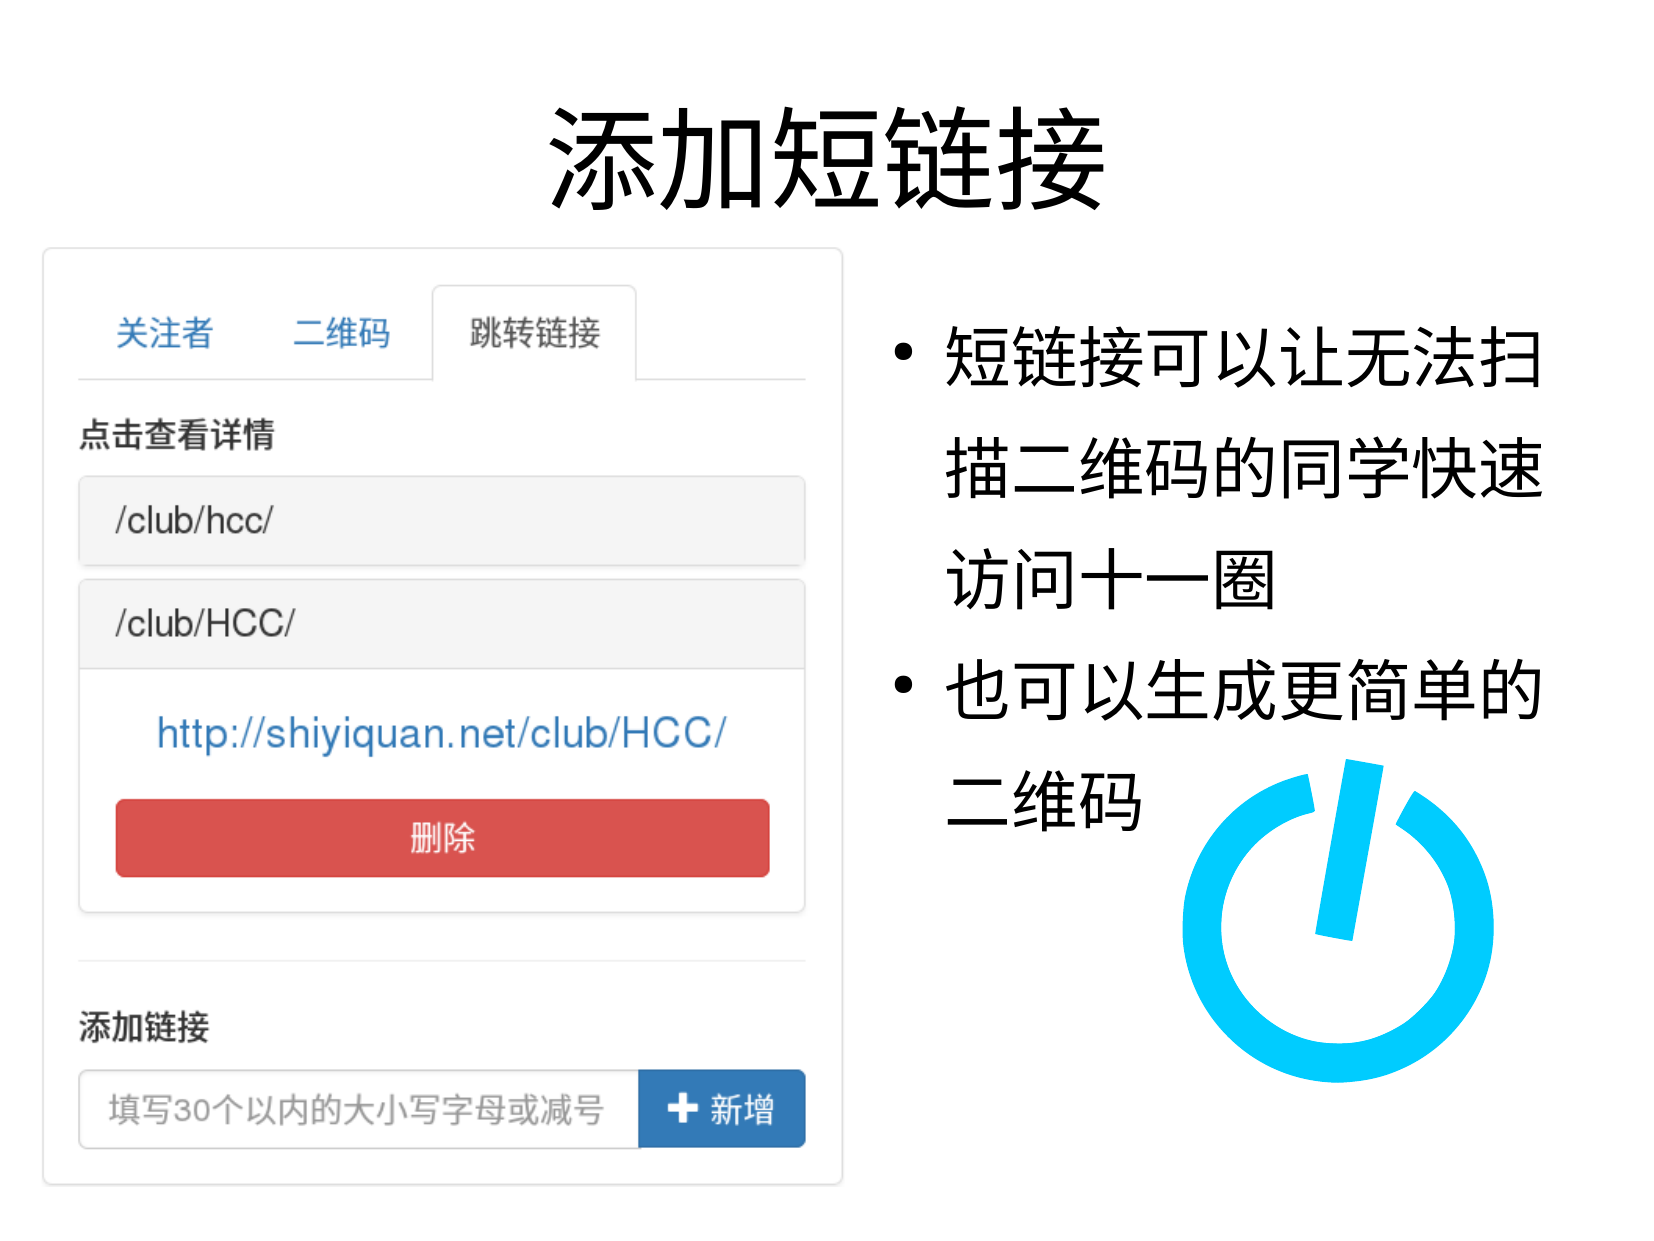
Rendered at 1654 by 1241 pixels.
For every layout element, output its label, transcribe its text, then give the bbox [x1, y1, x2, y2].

title 添加短链接 [82, 49, 1571, 257]
picture [41, 246, 845, 1188]
list 短链接可以让无法扫描二维码的同学快速访问十一圈 也可以生成更简单的二维码 [873, 290, 1572, 1010]
